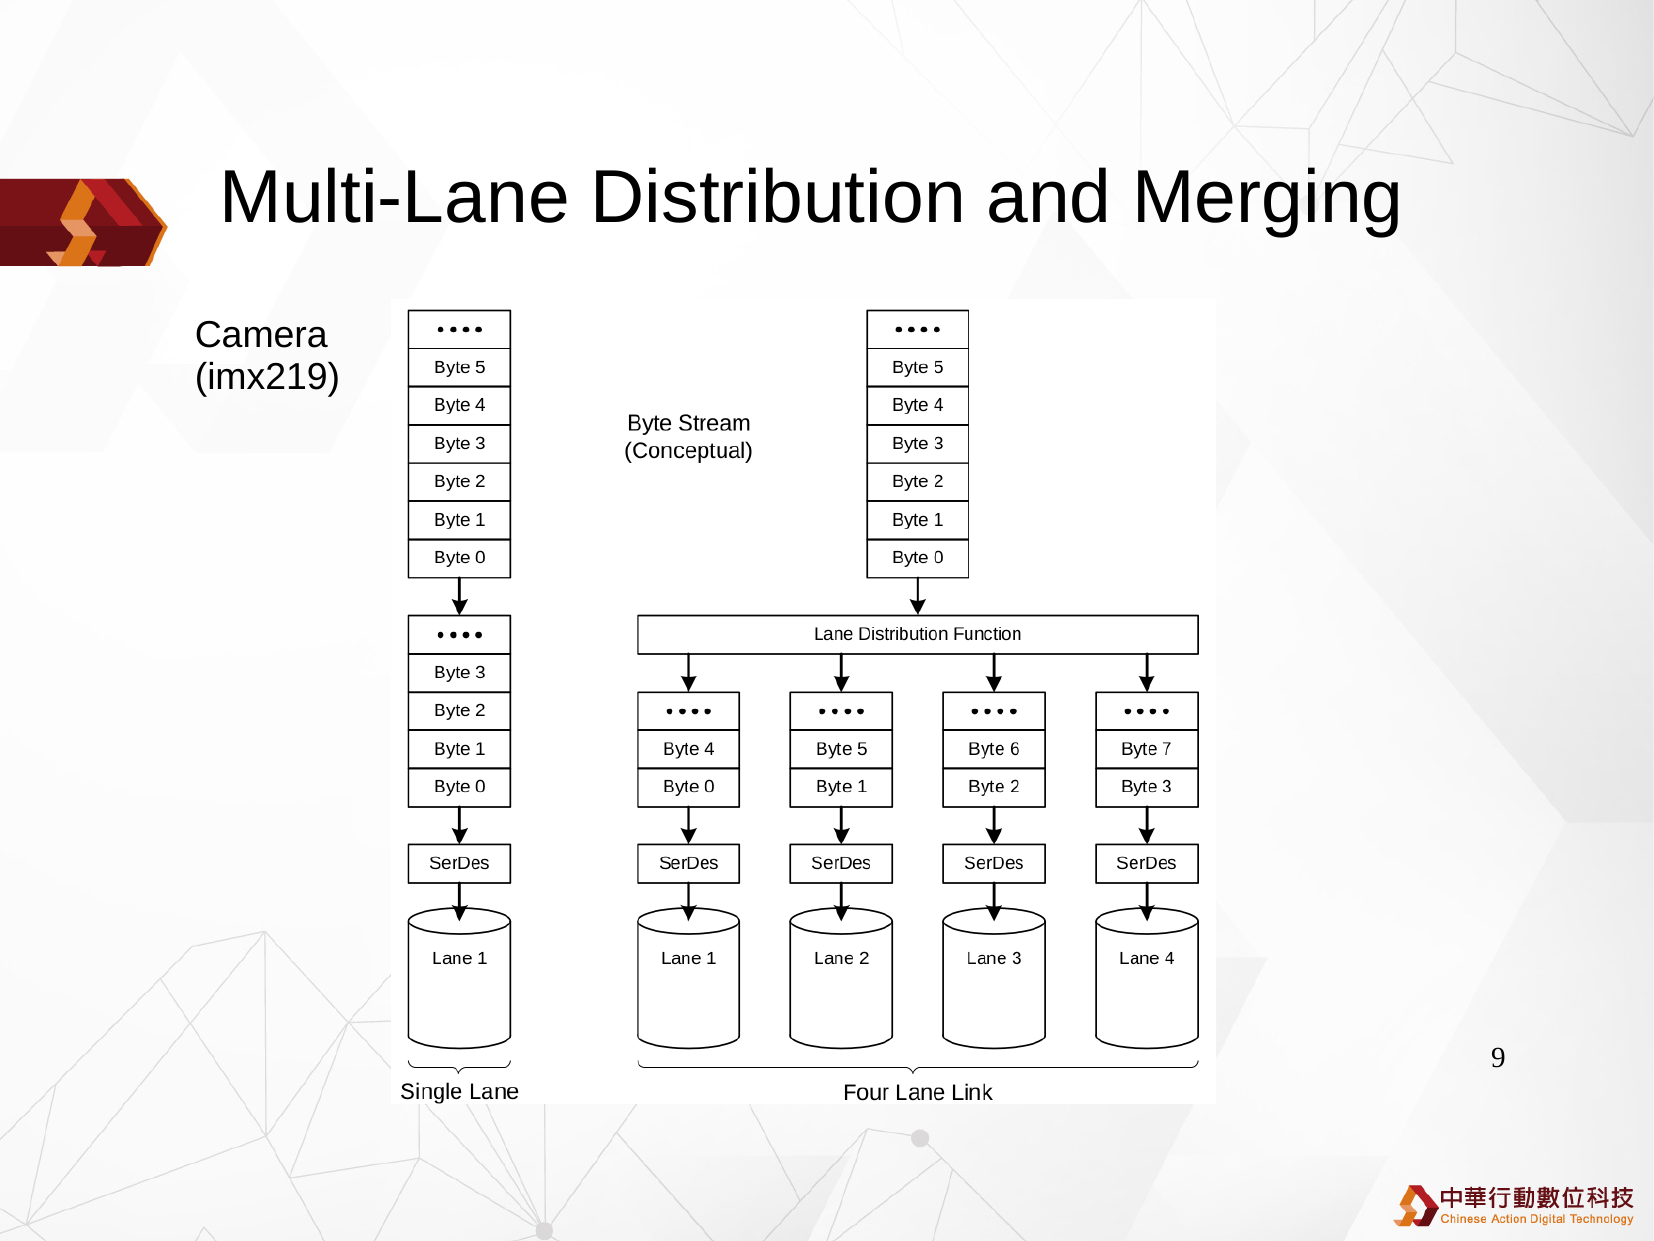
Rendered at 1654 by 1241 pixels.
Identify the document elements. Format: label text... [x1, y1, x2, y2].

title Multi-Lane Distribution and Merging [118, 112, 1506, 281]
picture [0, 0, 1654, 1241]
text_box Camera (imx219) [180, 306, 406, 412]
